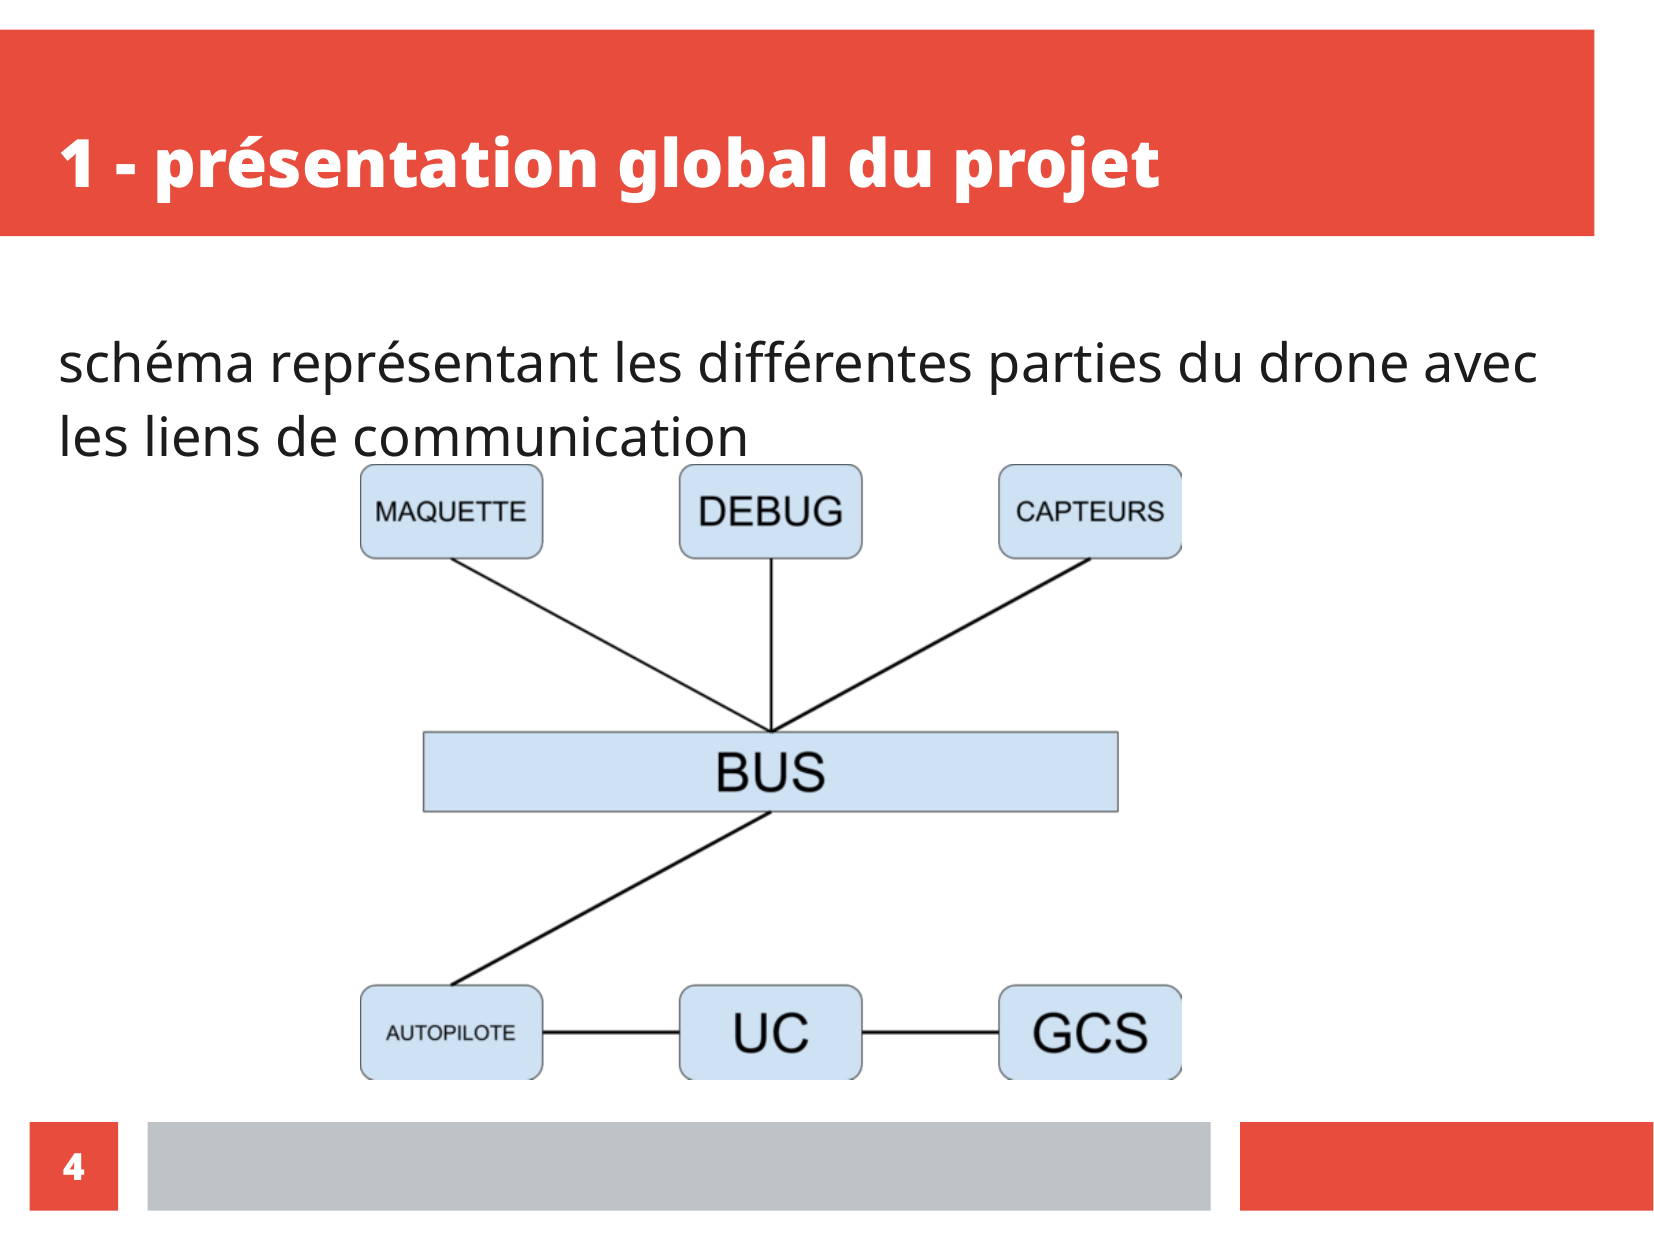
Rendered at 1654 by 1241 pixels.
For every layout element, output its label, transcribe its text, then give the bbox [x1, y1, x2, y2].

title 1 - présentation global du projet [59, 59, 1595, 207]
picture [360, 464, 1182, 1081]
list schéma représentant les différentes parties du drone avec les liens de communication [59, 324, 1565, 1093]
